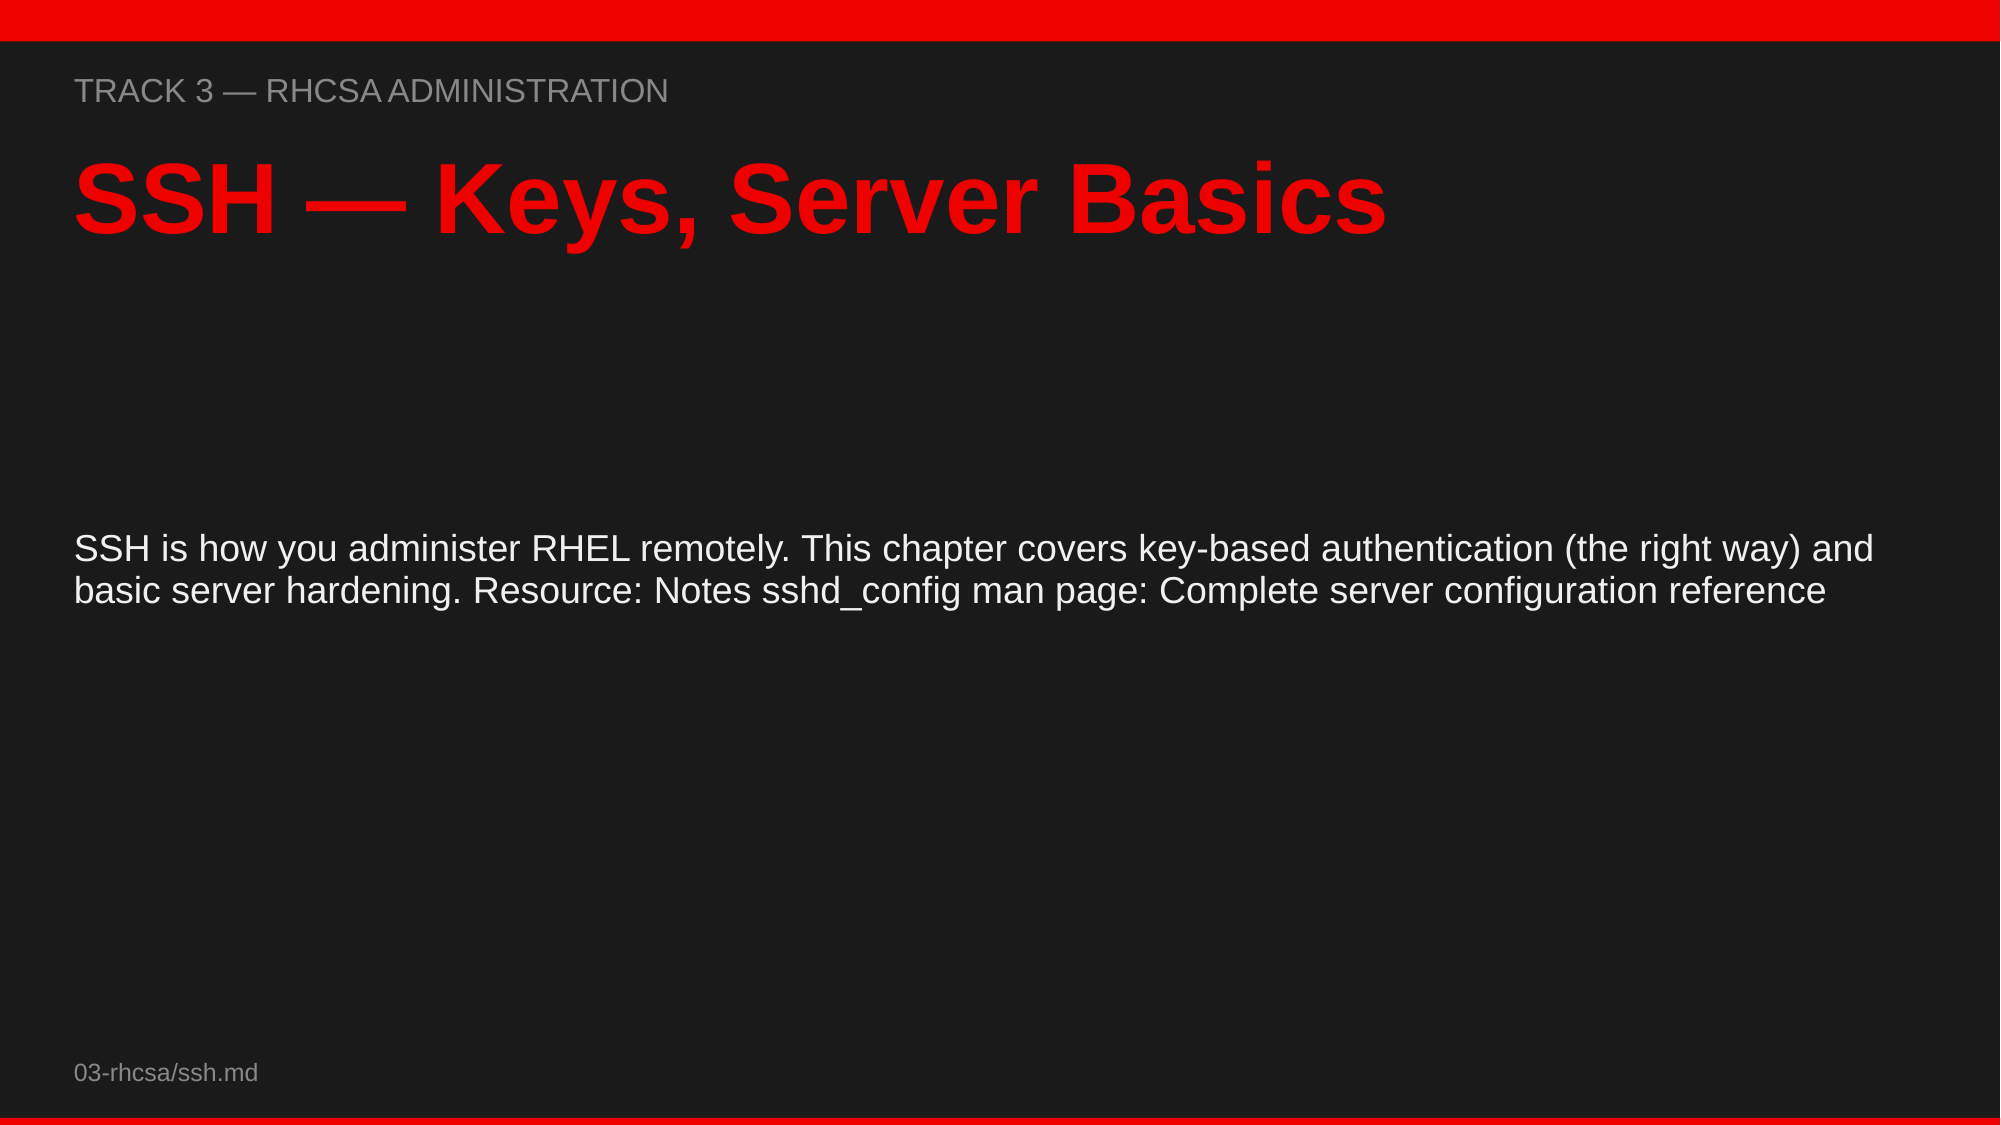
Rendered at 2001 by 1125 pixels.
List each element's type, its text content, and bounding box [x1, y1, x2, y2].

text_box TRACK 3 — RHCSA ADMINISTRATION [59, 64, 1942, 119]
text_box SSH is how you administer RHEL remotely. This chapter covers key-based authentication (the right way) and basic server hardening. Resource: Notes sshd_config man page: Complete server configuration reference [59, 519, 1942, 727]
text_box SSH — Keys, Server Basics [59, 135, 1942, 461]
text_box [0, 0, 2001, 42]
text_box 03-rhcsa/ssh.md [59, 1051, 1942, 1093]
text_box [0, 1117, 2001, 1125]
